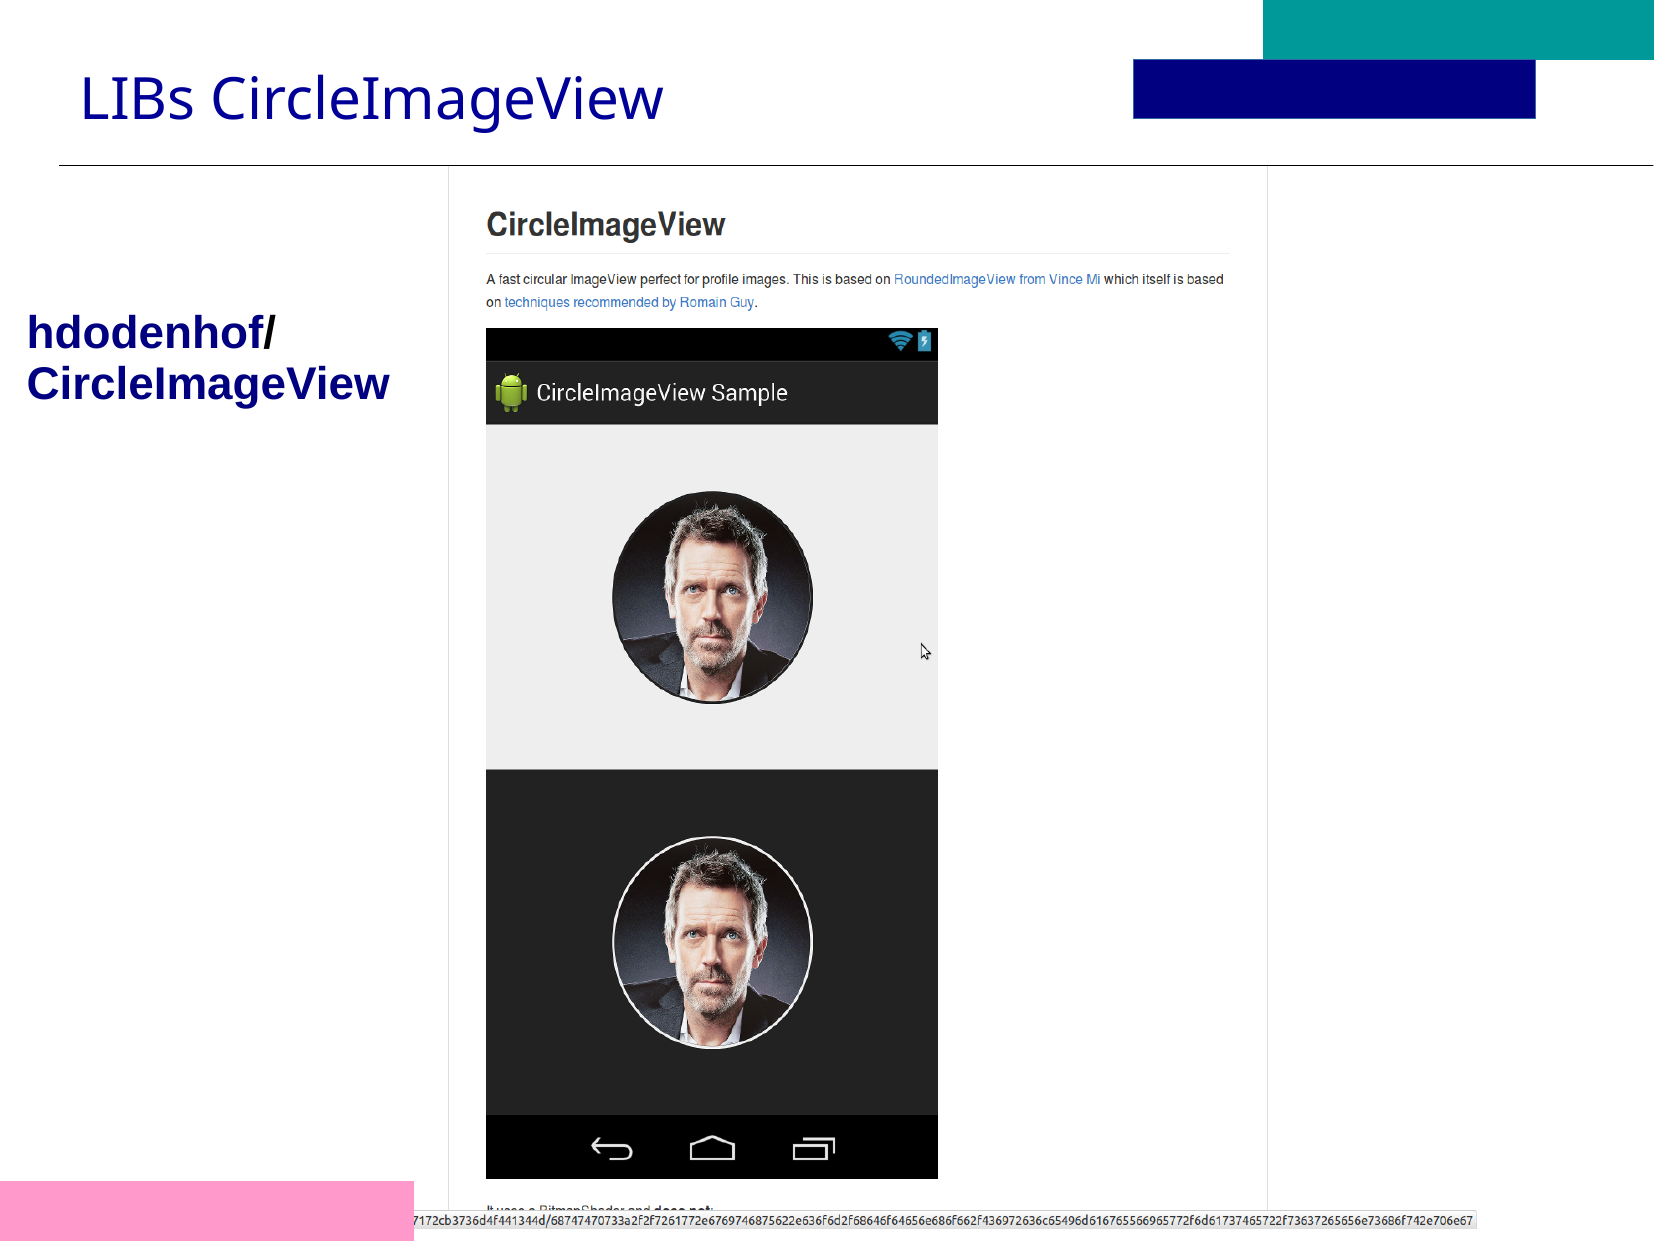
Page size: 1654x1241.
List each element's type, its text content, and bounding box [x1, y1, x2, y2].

text_box hdodenhof/CircleImageView [11, 299, 443, 495]
text_box [0, 1181, 414, 1241]
title LIBs CircleImageView [0, 0, 839, 201]
text_box [1133, 0, 1654, 119]
picture [59, 165, 1654, 1229]
